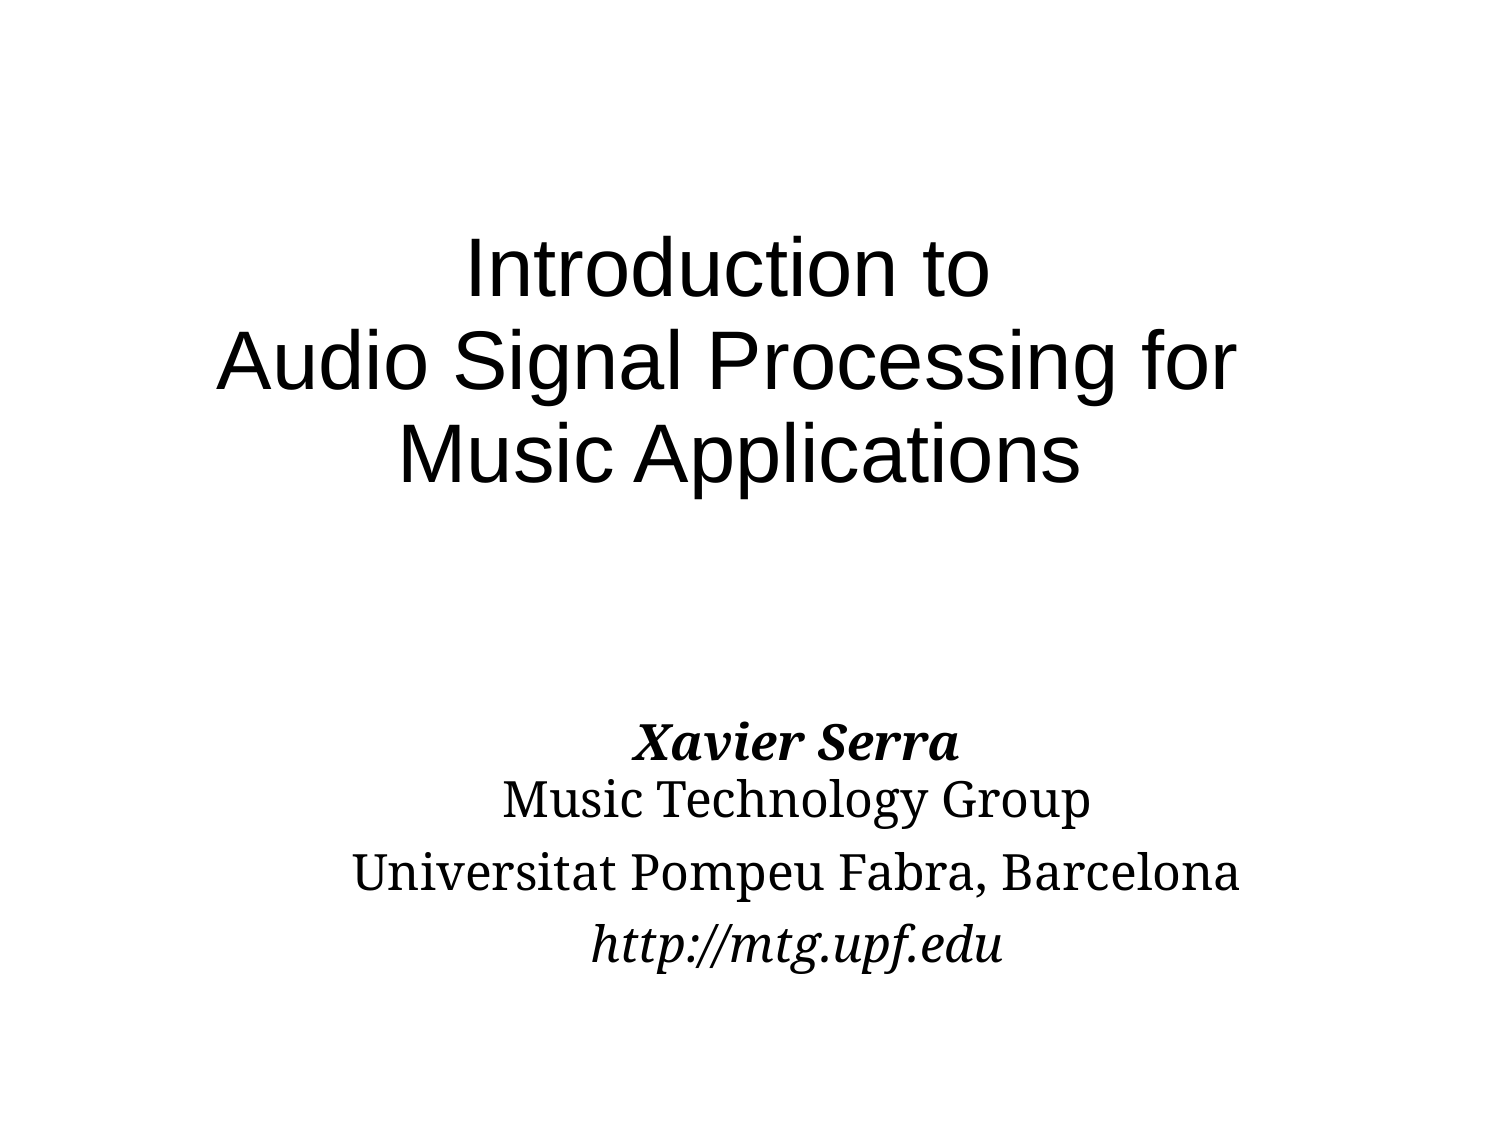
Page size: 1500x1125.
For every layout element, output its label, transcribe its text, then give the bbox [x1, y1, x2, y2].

title Introduction to Audio Signal Processing for Music Applications [75, 221, 1406, 500]
text_box Xavier Serra Music Technology Group Universitat Pompeu Fabra, Barcelona http://mtg.upf.edu [337, 707, 1250, 1038]
